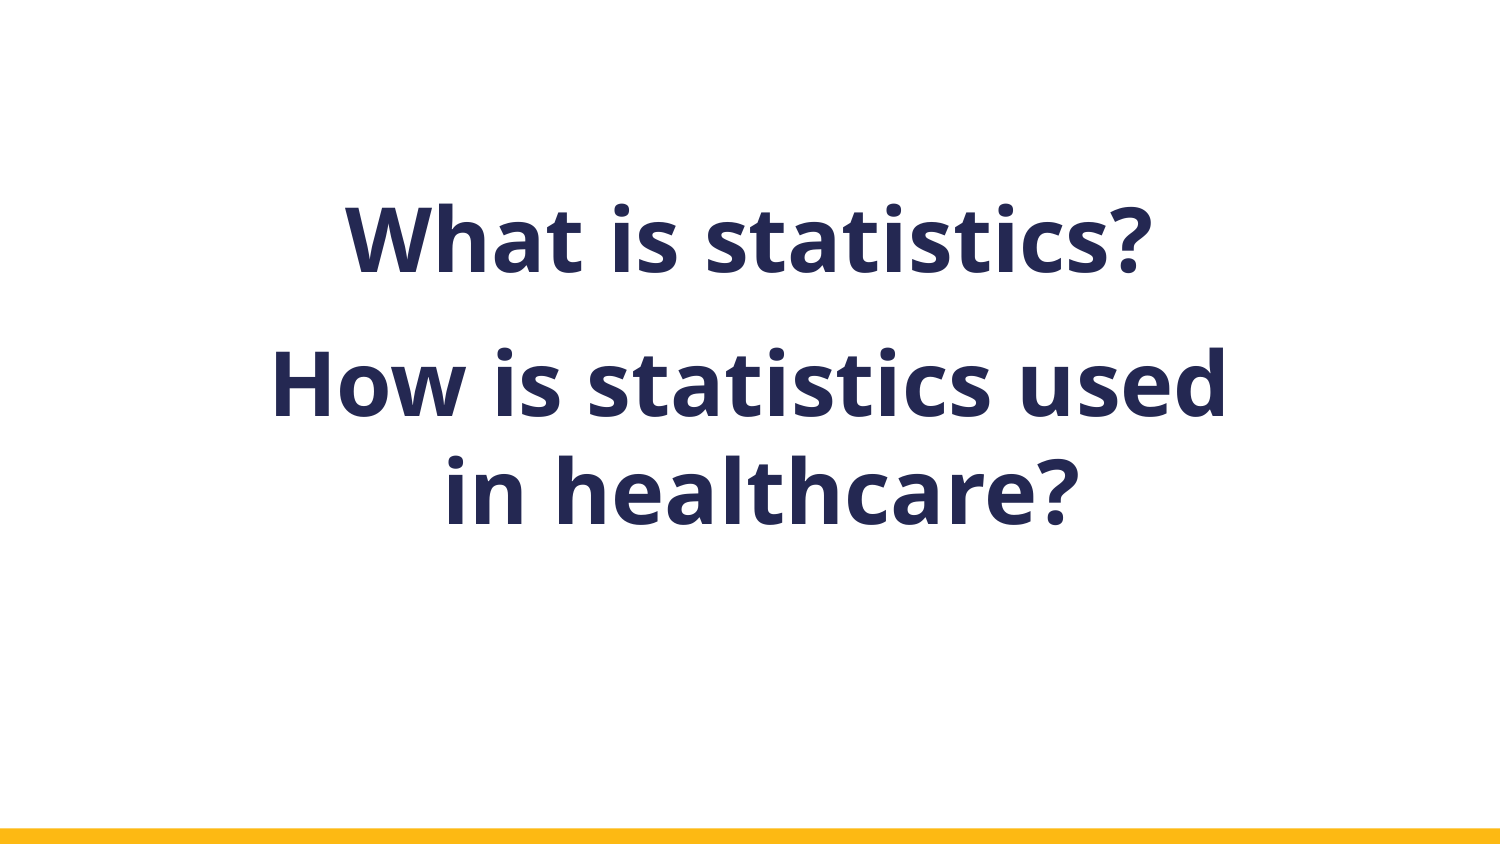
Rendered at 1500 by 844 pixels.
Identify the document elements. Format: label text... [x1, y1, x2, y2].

text_box What is statistics? How is statistics used in healthcare? [0, 171, 1500, 550]
